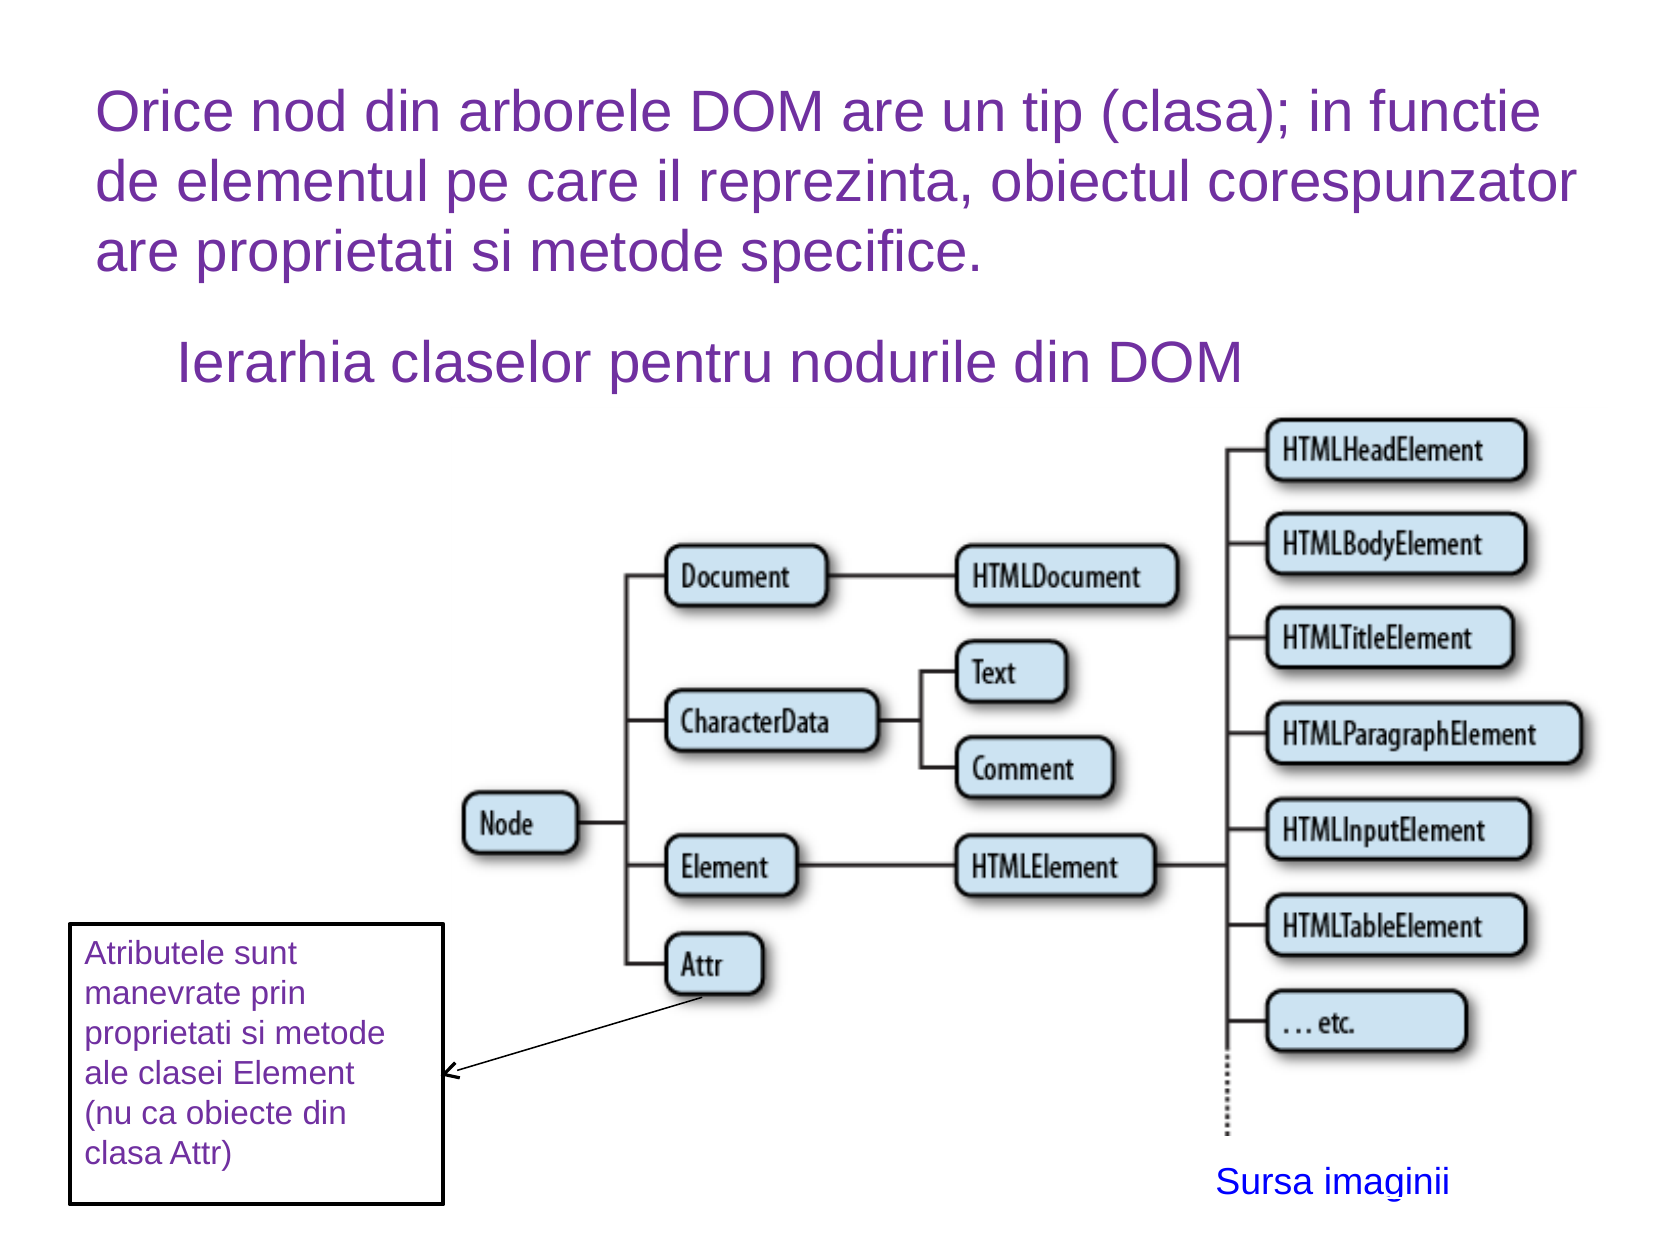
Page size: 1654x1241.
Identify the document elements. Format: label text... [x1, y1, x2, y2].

text_box Ierarhia claselor pentru nodurile din DOM [161, 316, 1391, 411]
text_box Orice nod din arborele DOM are un tip (clasa); in functie de elementul pe care il reprezinta, obiectul corespunzator are proprietati si metode specifice. [80, 65, 1601, 314]
text_box Atributele sunt manevrate prin proprietati si metode ale clasei Element (nu ca obiecte din clasa Attr) [69, 924, 444, 1205]
text_box Sursa imaginii [1200, 1149, 1493, 1216]
picture [450, 406, 1608, 1136]
